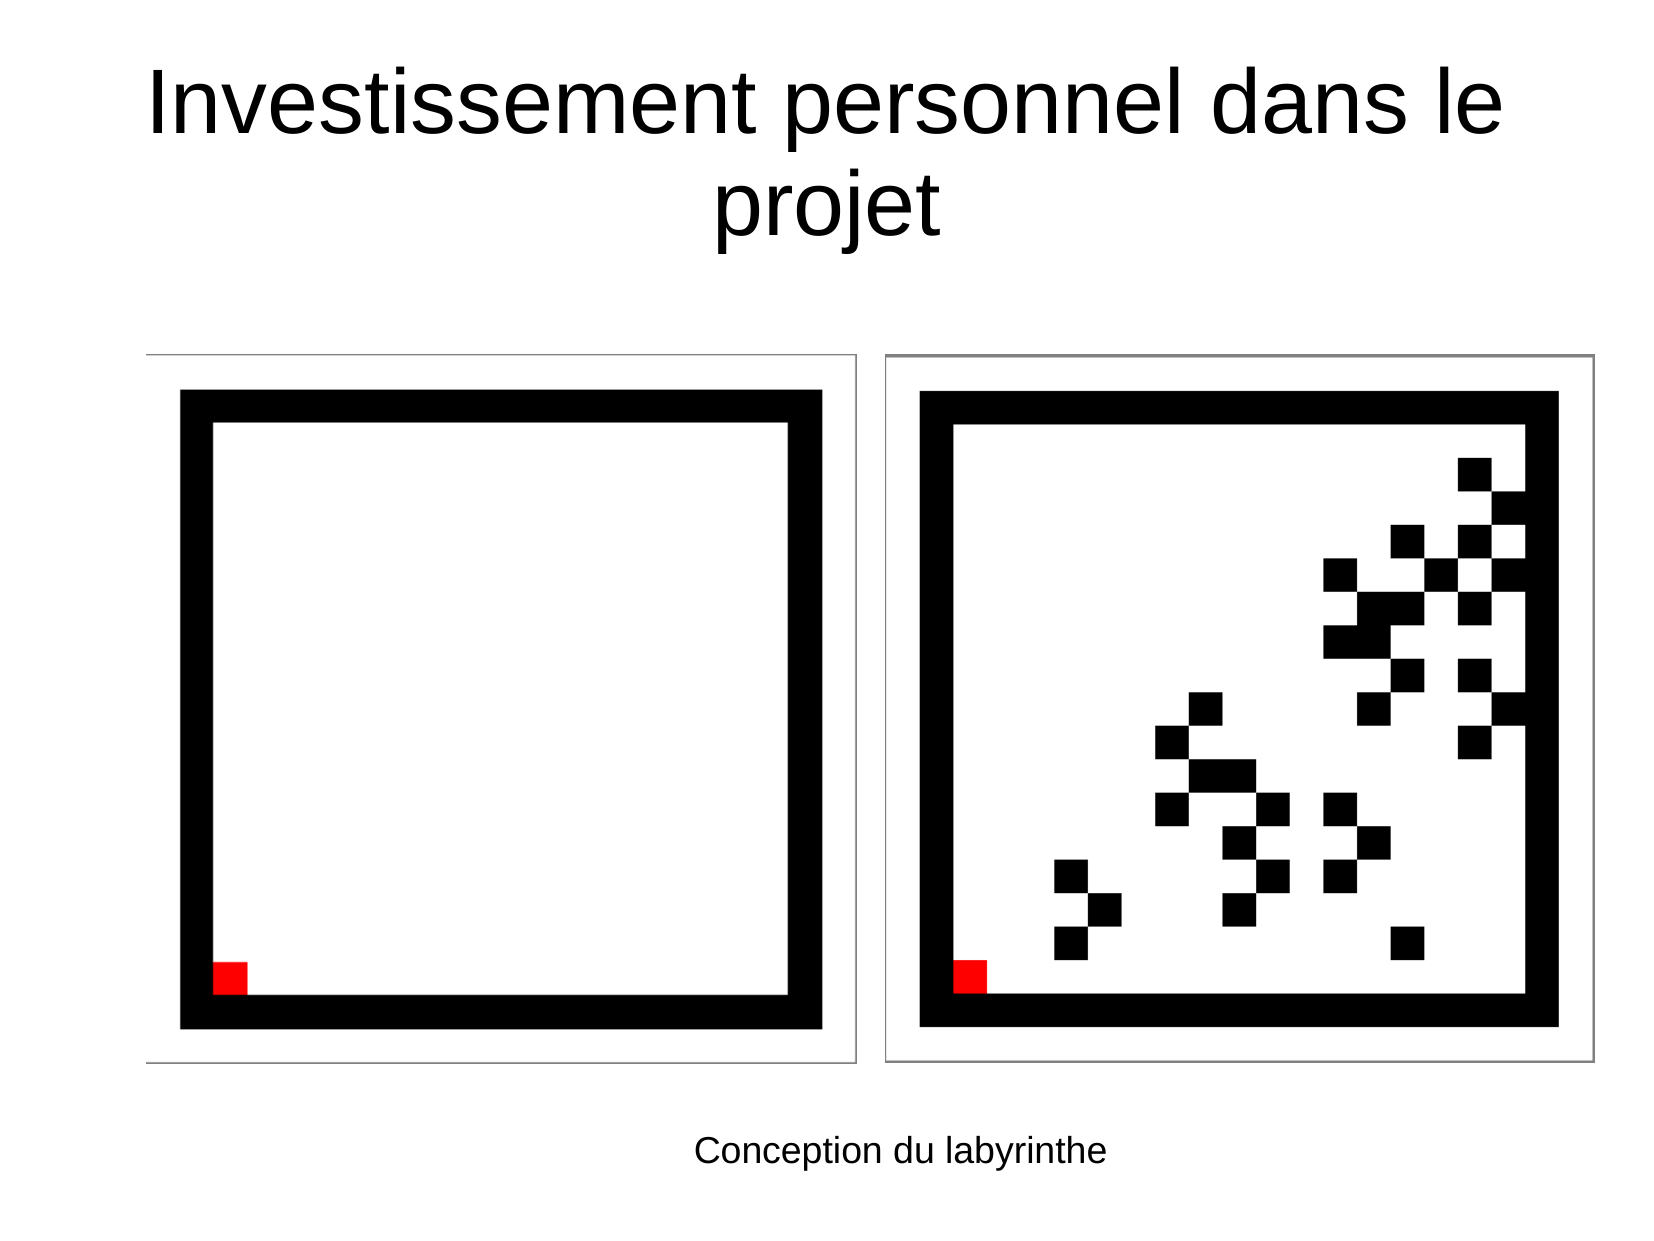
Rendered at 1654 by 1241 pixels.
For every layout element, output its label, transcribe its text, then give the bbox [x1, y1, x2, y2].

title Investissement personnel dans le projet [82, 49, 1571, 257]
text_box Conception du labyrinthe [324, 1122, 1477, 1179]
picture [885, 354, 1595, 1063]
picture [146, 354, 857, 1064]
